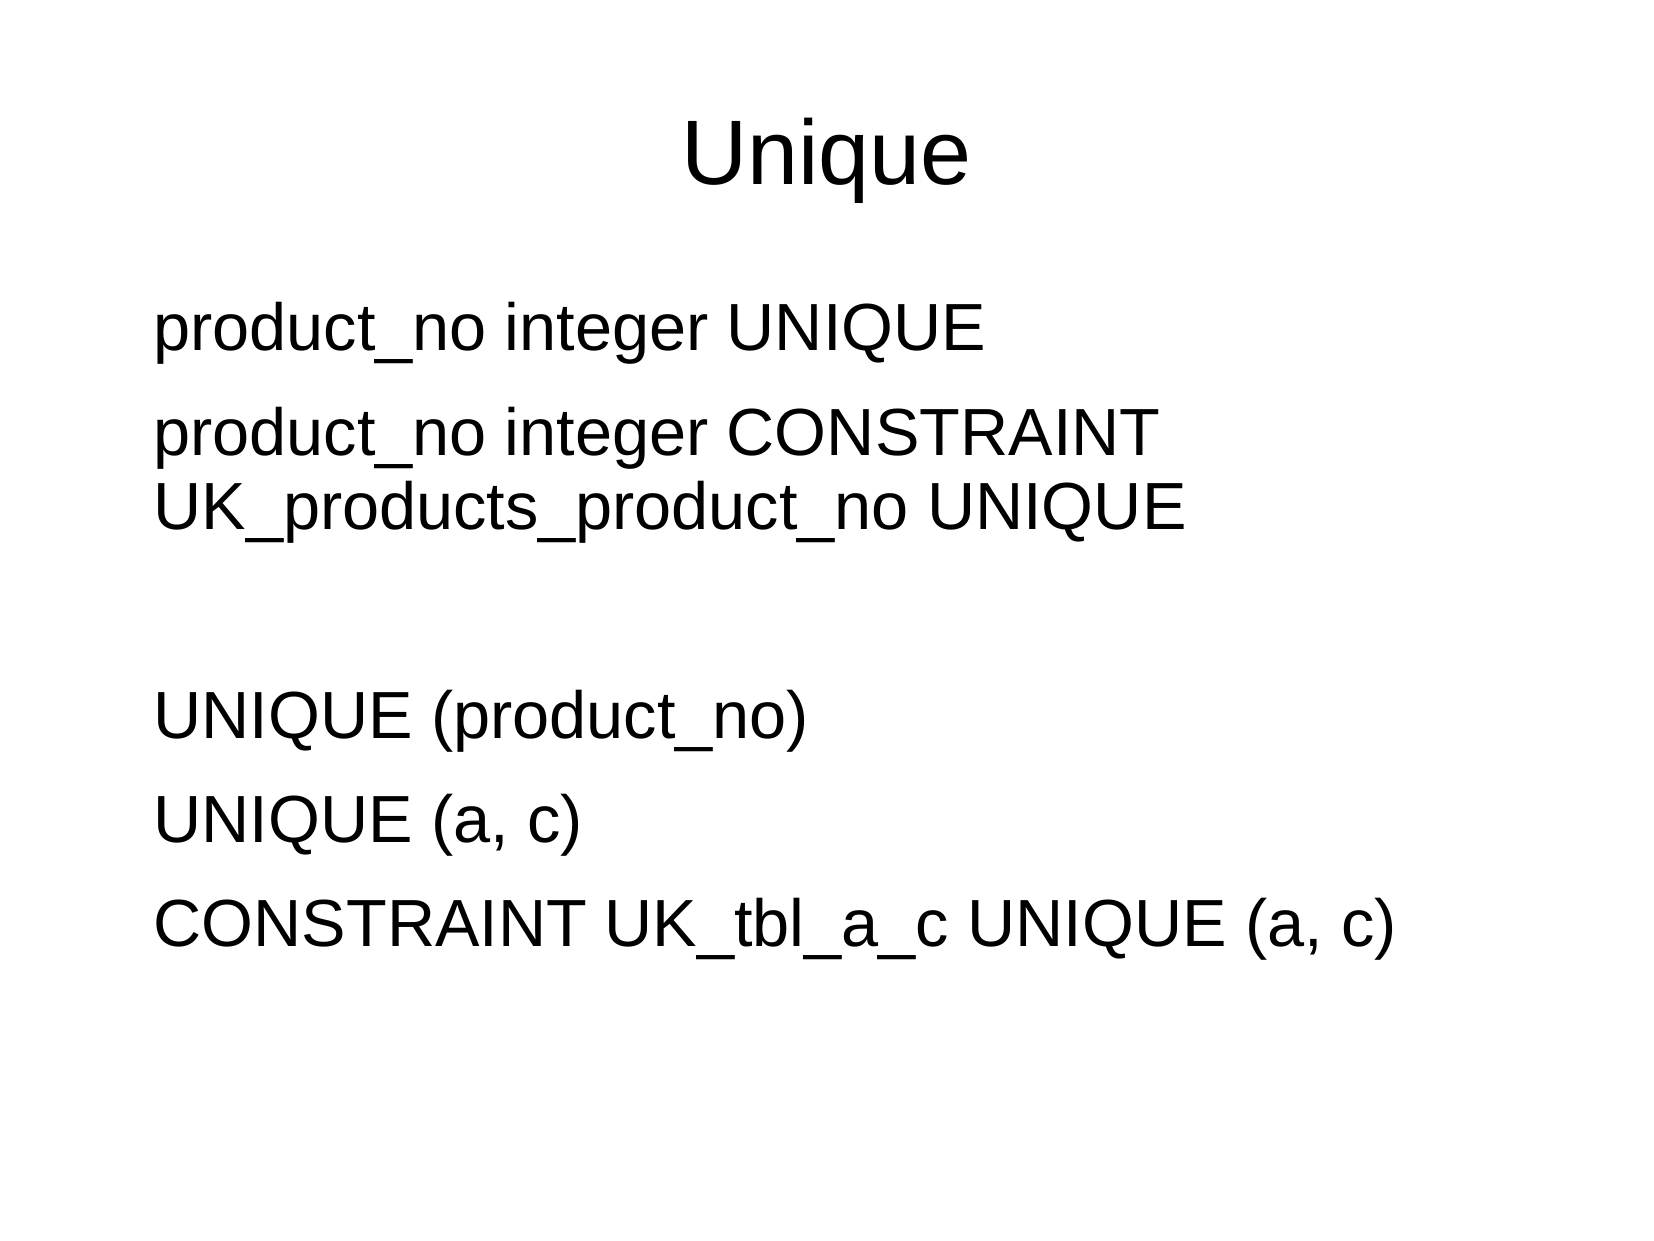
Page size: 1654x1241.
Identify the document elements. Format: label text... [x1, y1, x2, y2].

list product_no integer UNIQUE product_no integer CONSTRAINT UK_products_product_no UNIQUE UNIQUE (product_no) UNIQUE (a, c) CONSTRAINT UK_tbl_a_c UNIQUE (a, c) [82, 290, 1571, 1010]
title Unique [82, 49, 1571, 257]
